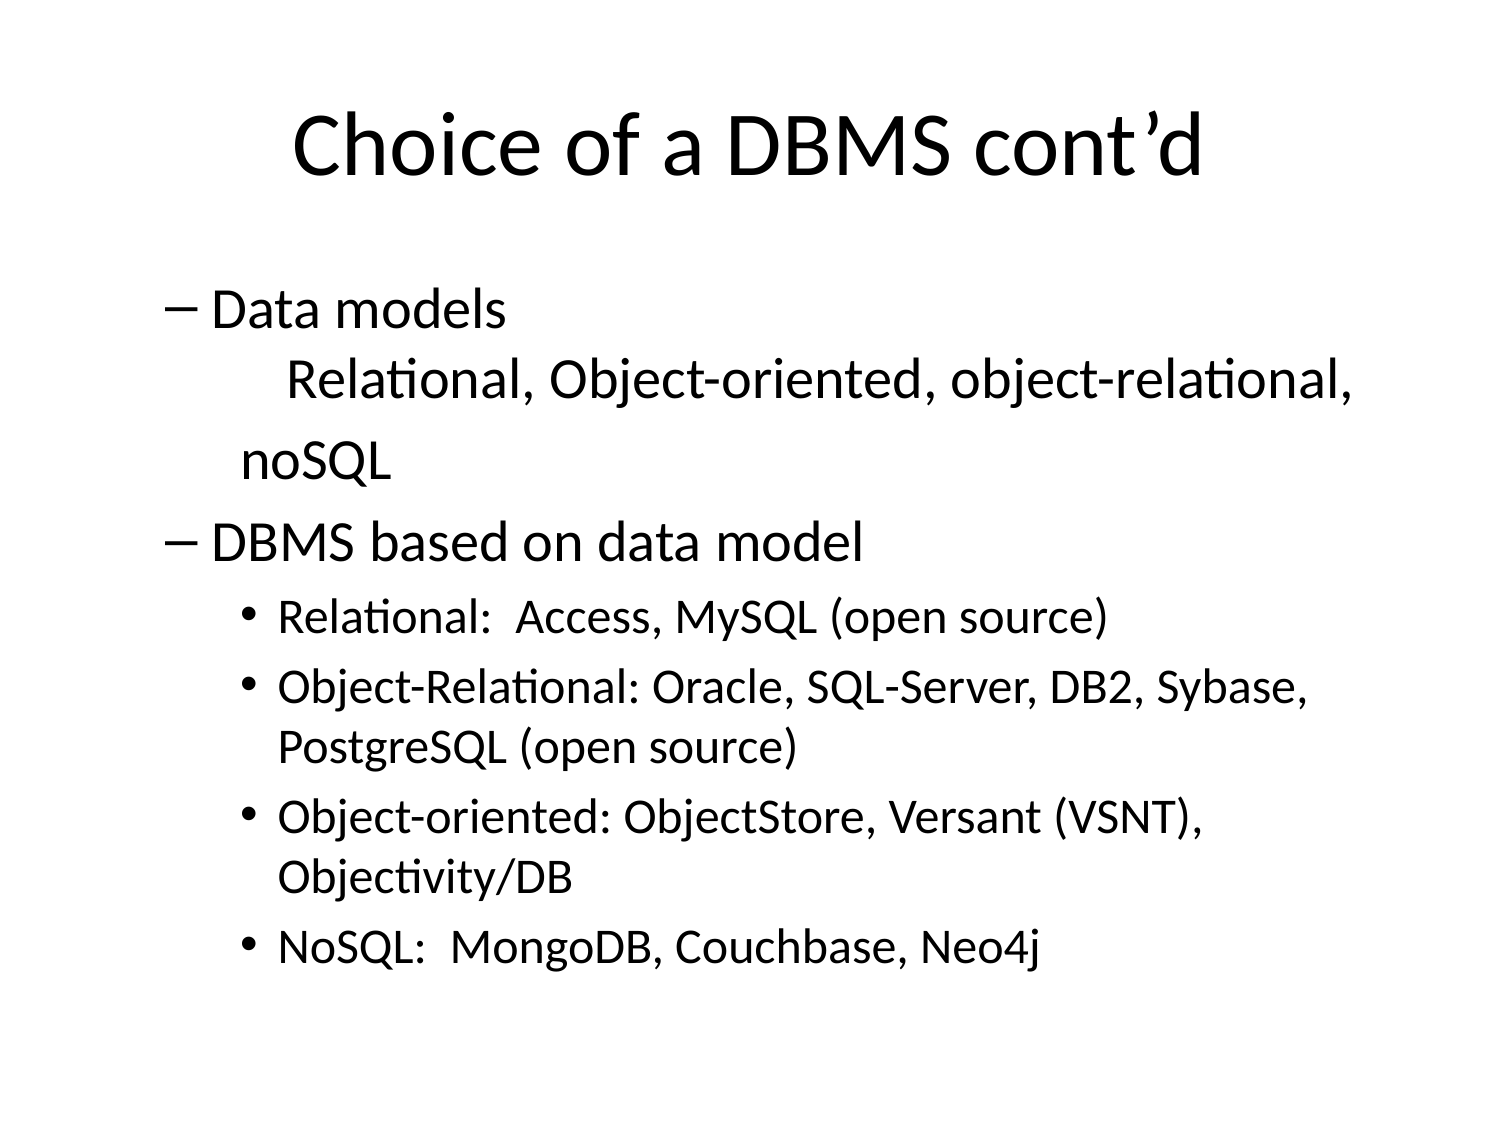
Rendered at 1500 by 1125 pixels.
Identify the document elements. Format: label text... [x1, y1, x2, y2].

title Choice of a DBMS cont’d [75, 45, 1425, 233]
list Data models Relational, Object-oriented, object-relational, noSQL DBMS based on data model Relational: Access, MySQL (open source) Object-Relational: Oracle, SQL-Server, DB2, Sybase, PostgreSQL (open source) Object-oriented: ObjectStore, Versant (VSNT), Objectivity/DB NoSQL: MongoDB, Couchbase, Neo4j [75, 262, 1425, 1005]
